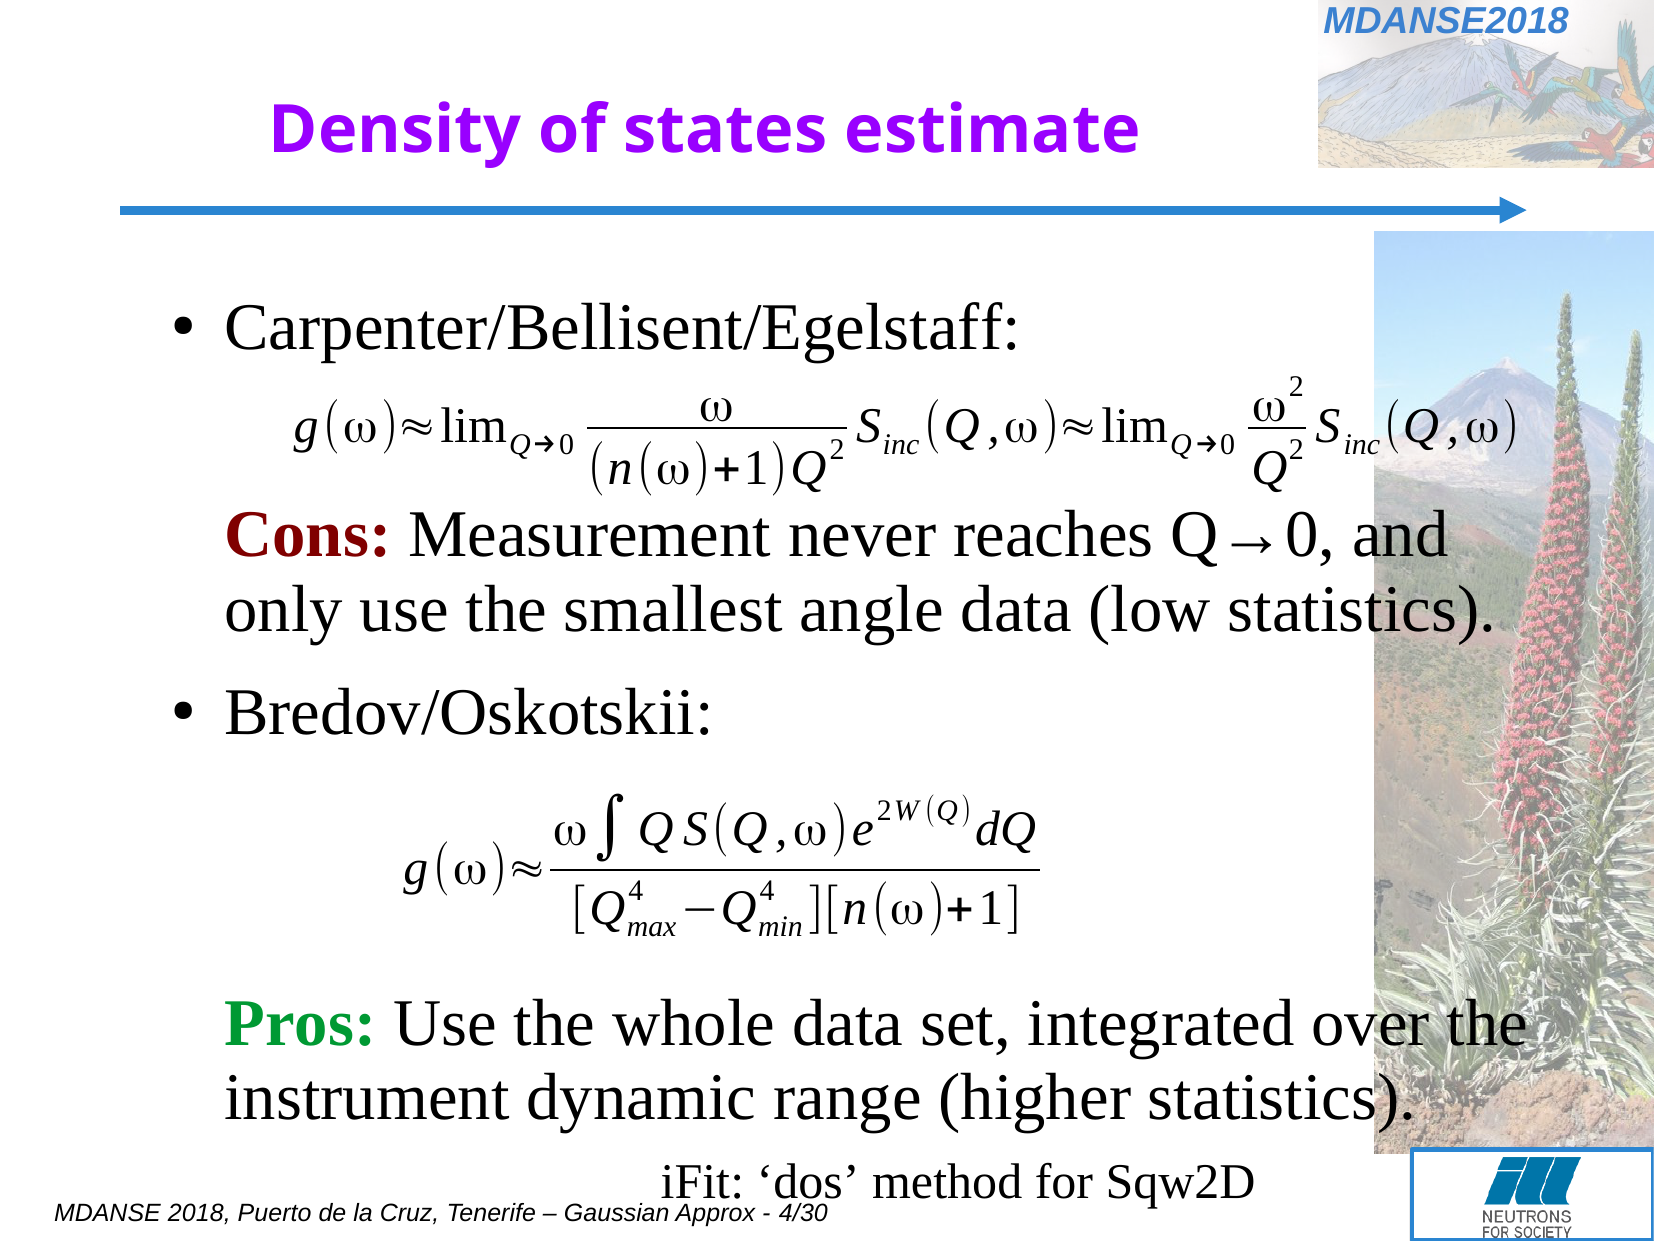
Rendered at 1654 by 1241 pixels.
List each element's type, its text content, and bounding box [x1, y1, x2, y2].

chart [285, 370, 1526, 498]
text_box iFit: ‘dos’ method for Sqw2D [660, 1154, 1408, 1210]
chart [395, 790, 1050, 944]
picture [1479, 1153, 1583, 1241]
title Density of states estimate [82, 49, 1328, 203]
list Carpenter/Bellisent/Egelstaff: Cons: Measurement never reaches Q→0, and only use the smallest angle data (low statistics). Bredov/Oskotskii: Pros: Use the whole data set, integrated over the instrument dynamic range (higher statistics). [82, 290, 1571, 1134]
